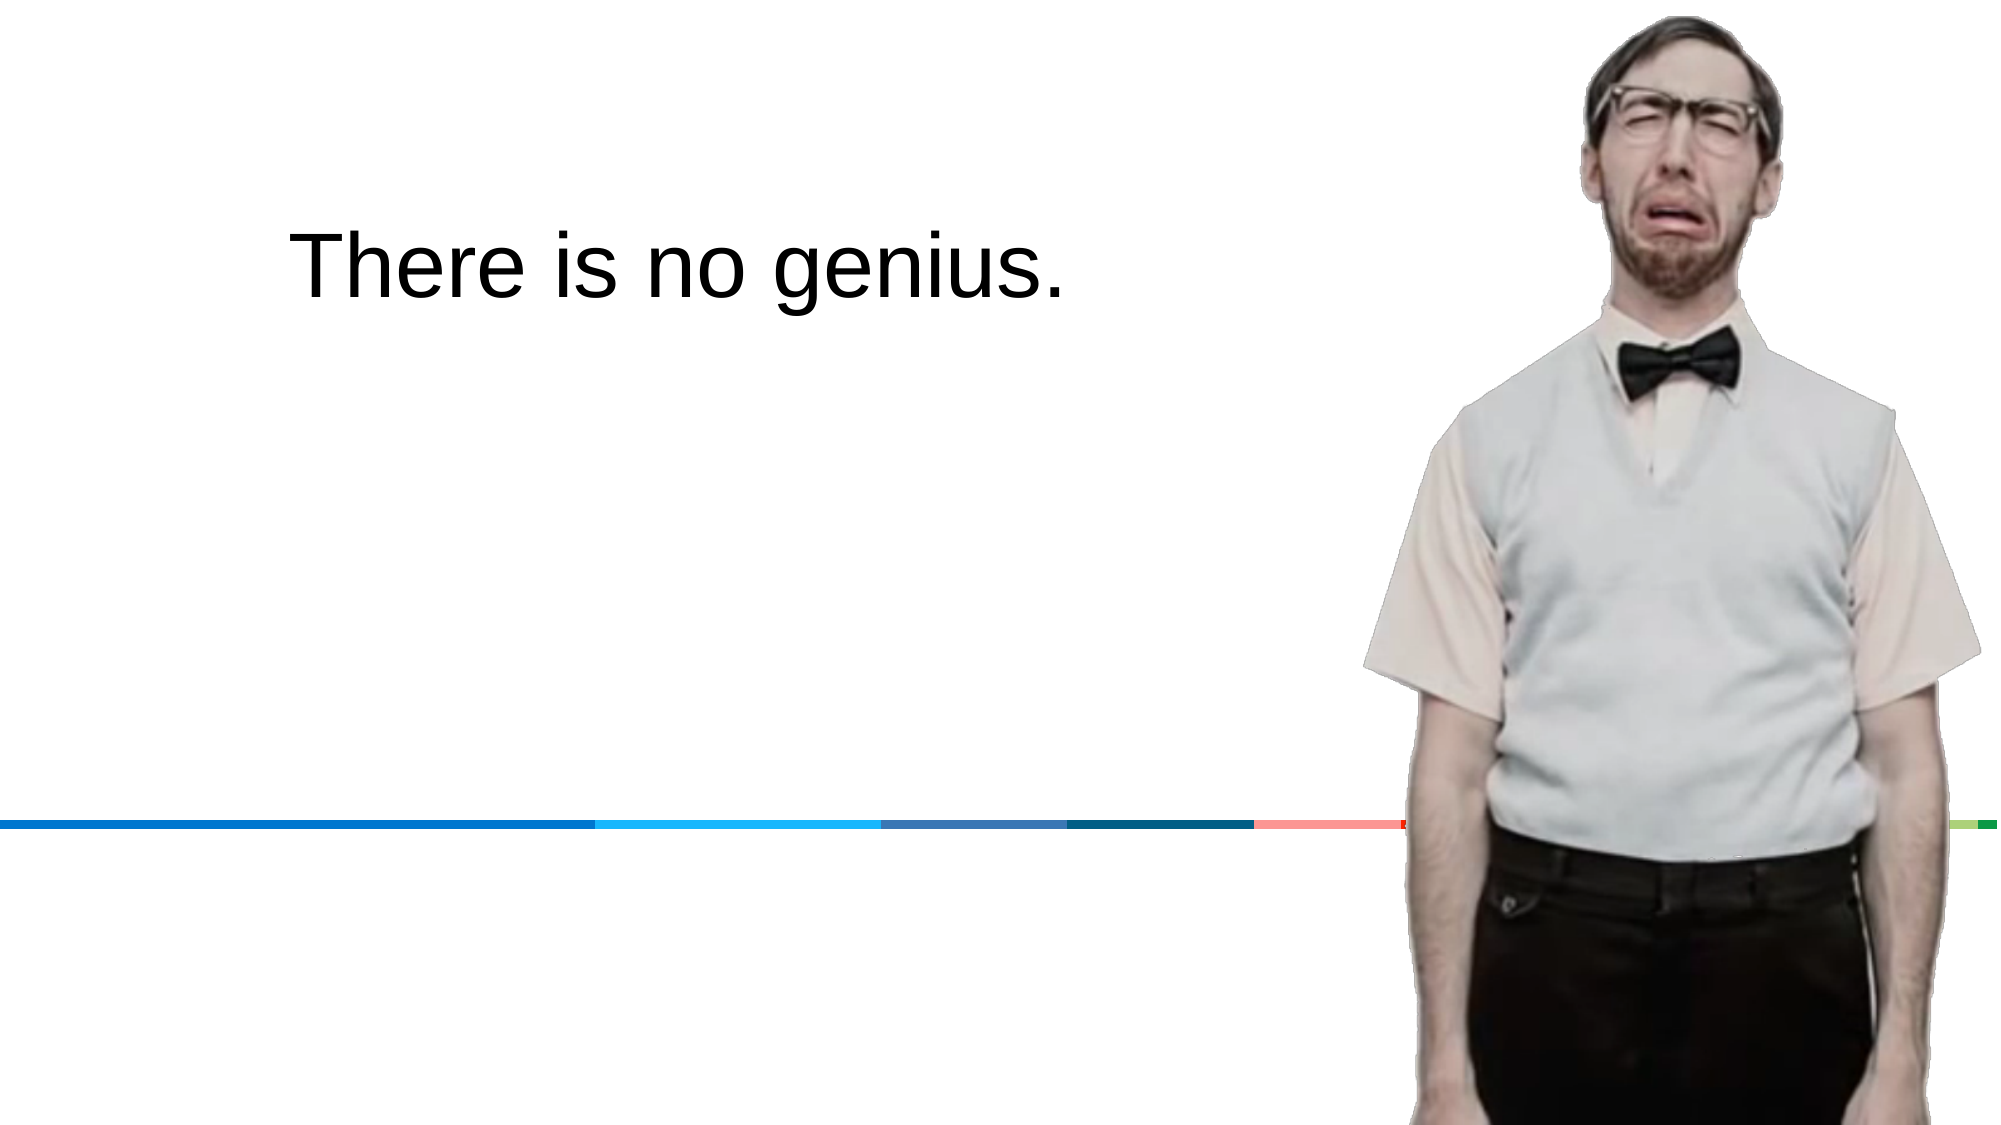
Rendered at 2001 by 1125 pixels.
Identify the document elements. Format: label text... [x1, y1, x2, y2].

picture [1357, 0, 2000, 1125]
text_box [0, 820, 1357, 829]
text_box There is no genius. [0, 148, 1357, 388]
